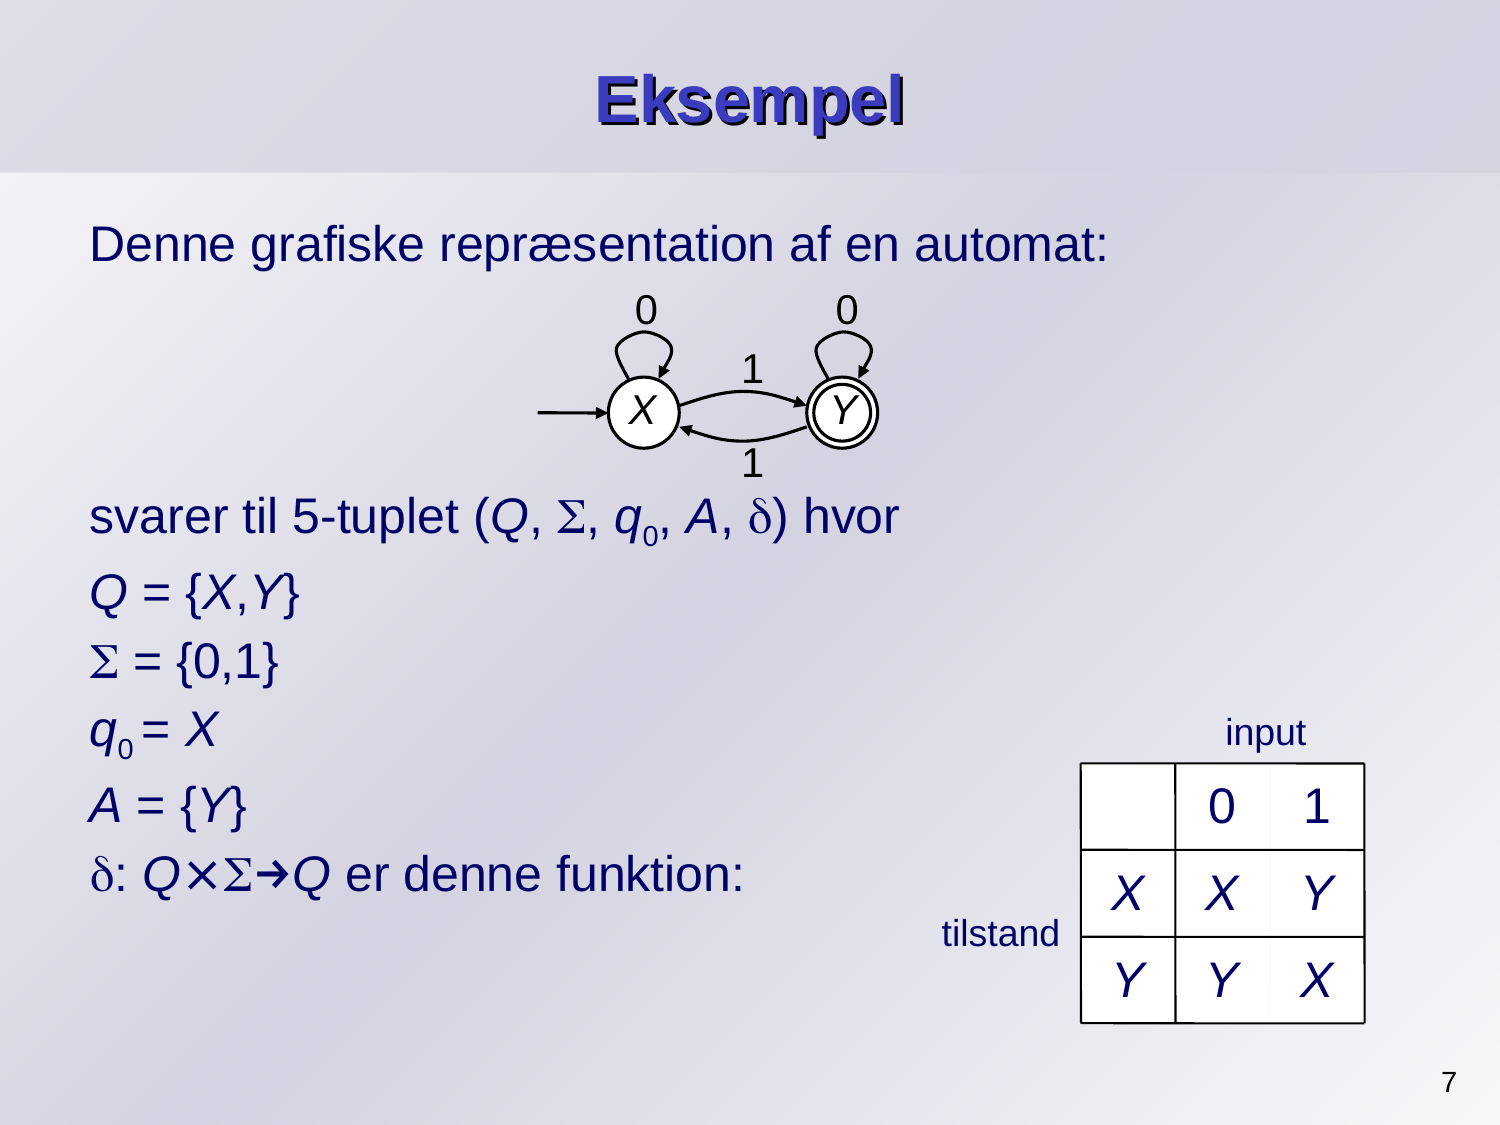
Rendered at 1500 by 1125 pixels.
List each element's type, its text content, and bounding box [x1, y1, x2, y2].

text_box input [1210, 704, 1322, 762]
text_box 0 [820, 278, 874, 341]
text_box [822, 442, 863, 449]
text_box [672, 391, 680, 435]
text_box 1 [1270, 765, 1363, 848]
text_box Y [1082, 938, 1174, 1022]
text_box X [1177, 851, 1270, 935]
text_box 1 [726, 338, 780, 400]
text_box 0 [1177, 765, 1270, 848]
text_box X [613, 379, 672, 442]
text_box X [1270, 938, 1363, 1022]
text_box Y [814, 379, 873, 442]
list Denne grafiske repræsentation af en automat: svarer til 5-tuplet (Q, Σ, q0, A, δ) hvor Q = {X,Y} Σ = {0,1} q0 = X A = {Y} δ: Q⨯Σ→Q er denne funktion: [74, 208, 1459, 1048]
text_box [623, 442, 664, 449]
text_box X [1082, 851, 1174, 935]
text_box 0 [620, 278, 673, 341]
text_box Y [1177, 938, 1270, 1022]
text_box Y [1270, 851, 1363, 935]
title Eksempel [75, 24, 1426, 173]
text_box [608, 394, 613, 431]
text_box [1082, 765, 1174, 848]
text_box 1 [726, 432, 780, 495]
text_box [873, 394, 878, 431]
text_box tilstand [926, 904, 1076, 963]
text_box [806, 391, 814, 435]
